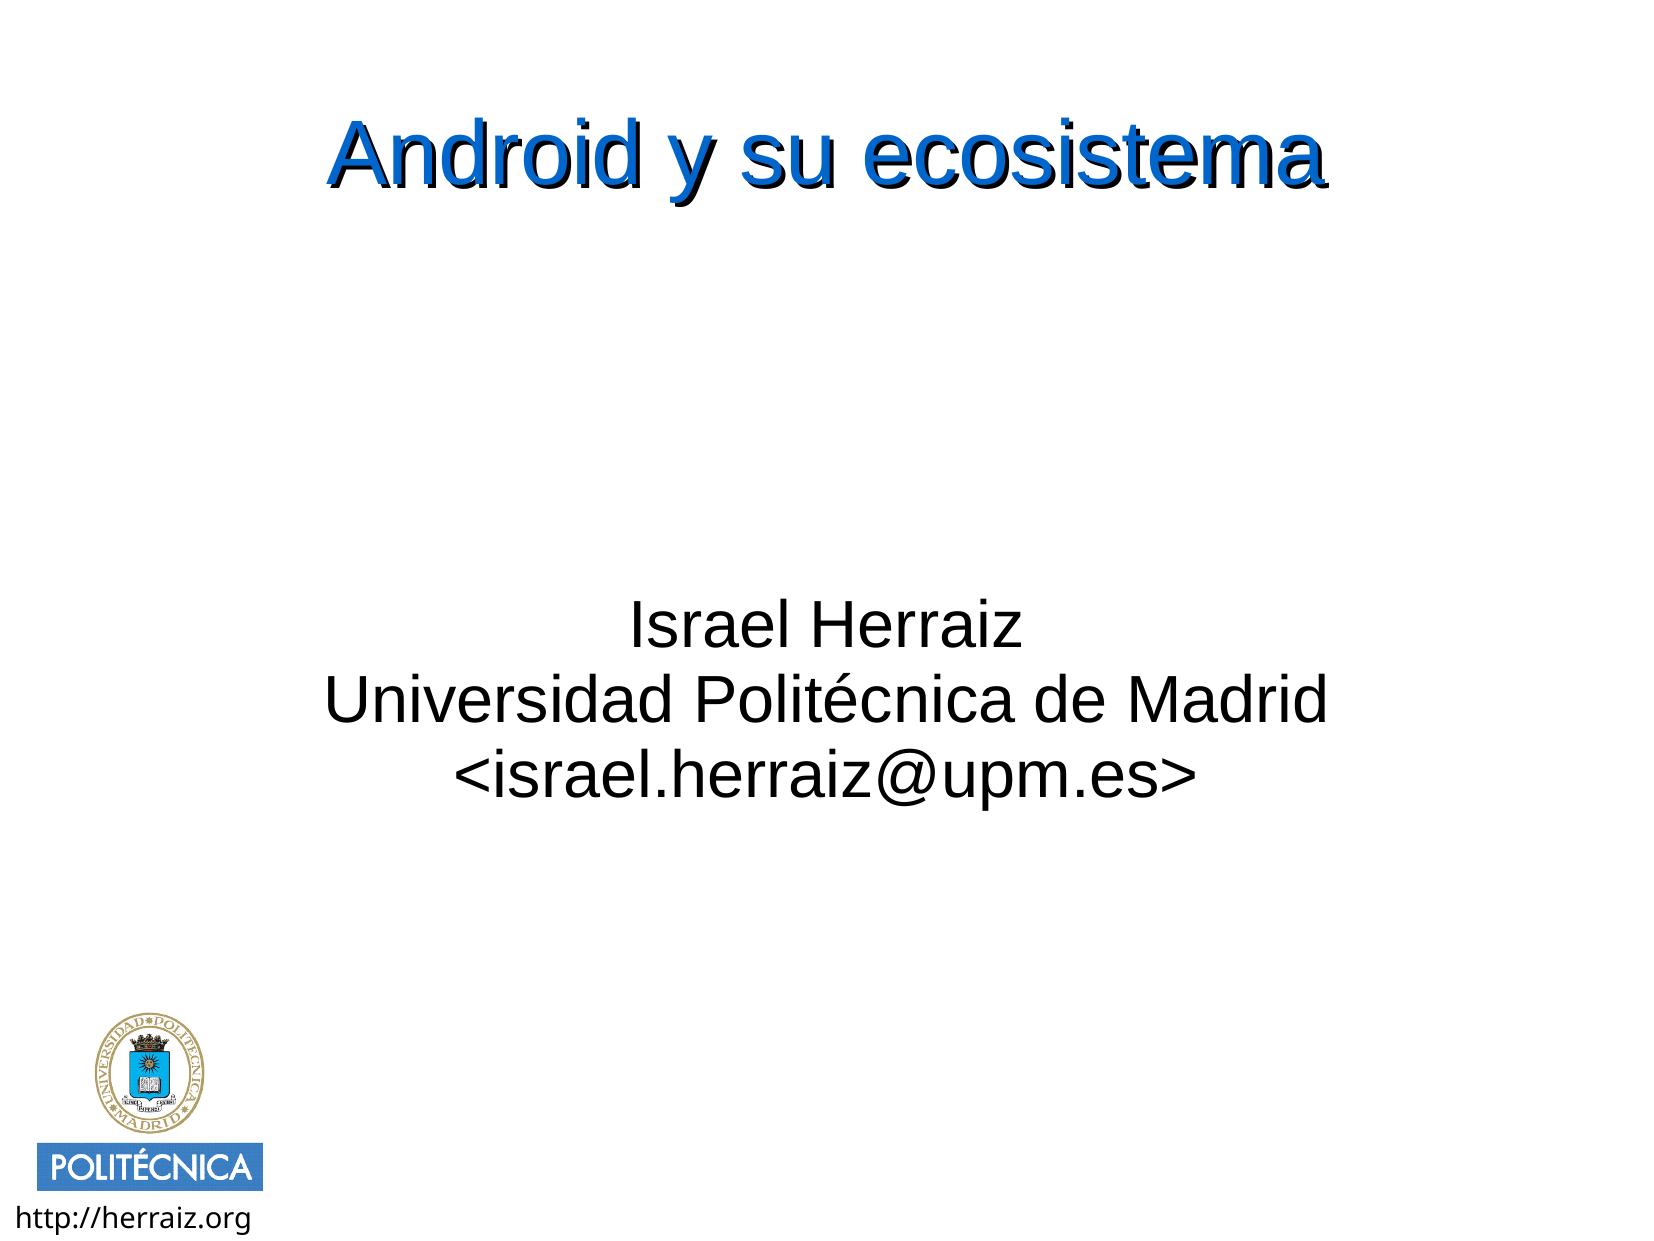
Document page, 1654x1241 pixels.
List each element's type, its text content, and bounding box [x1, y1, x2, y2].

title Android y su ecosistema [82, 49, 1571, 257]
subtitle Israel Herraiz Universidad Politécnica de Madrid <israel.herraiz@upm.es> [82, 290, 1571, 1109]
picture [37, 1012, 263, 1191]
